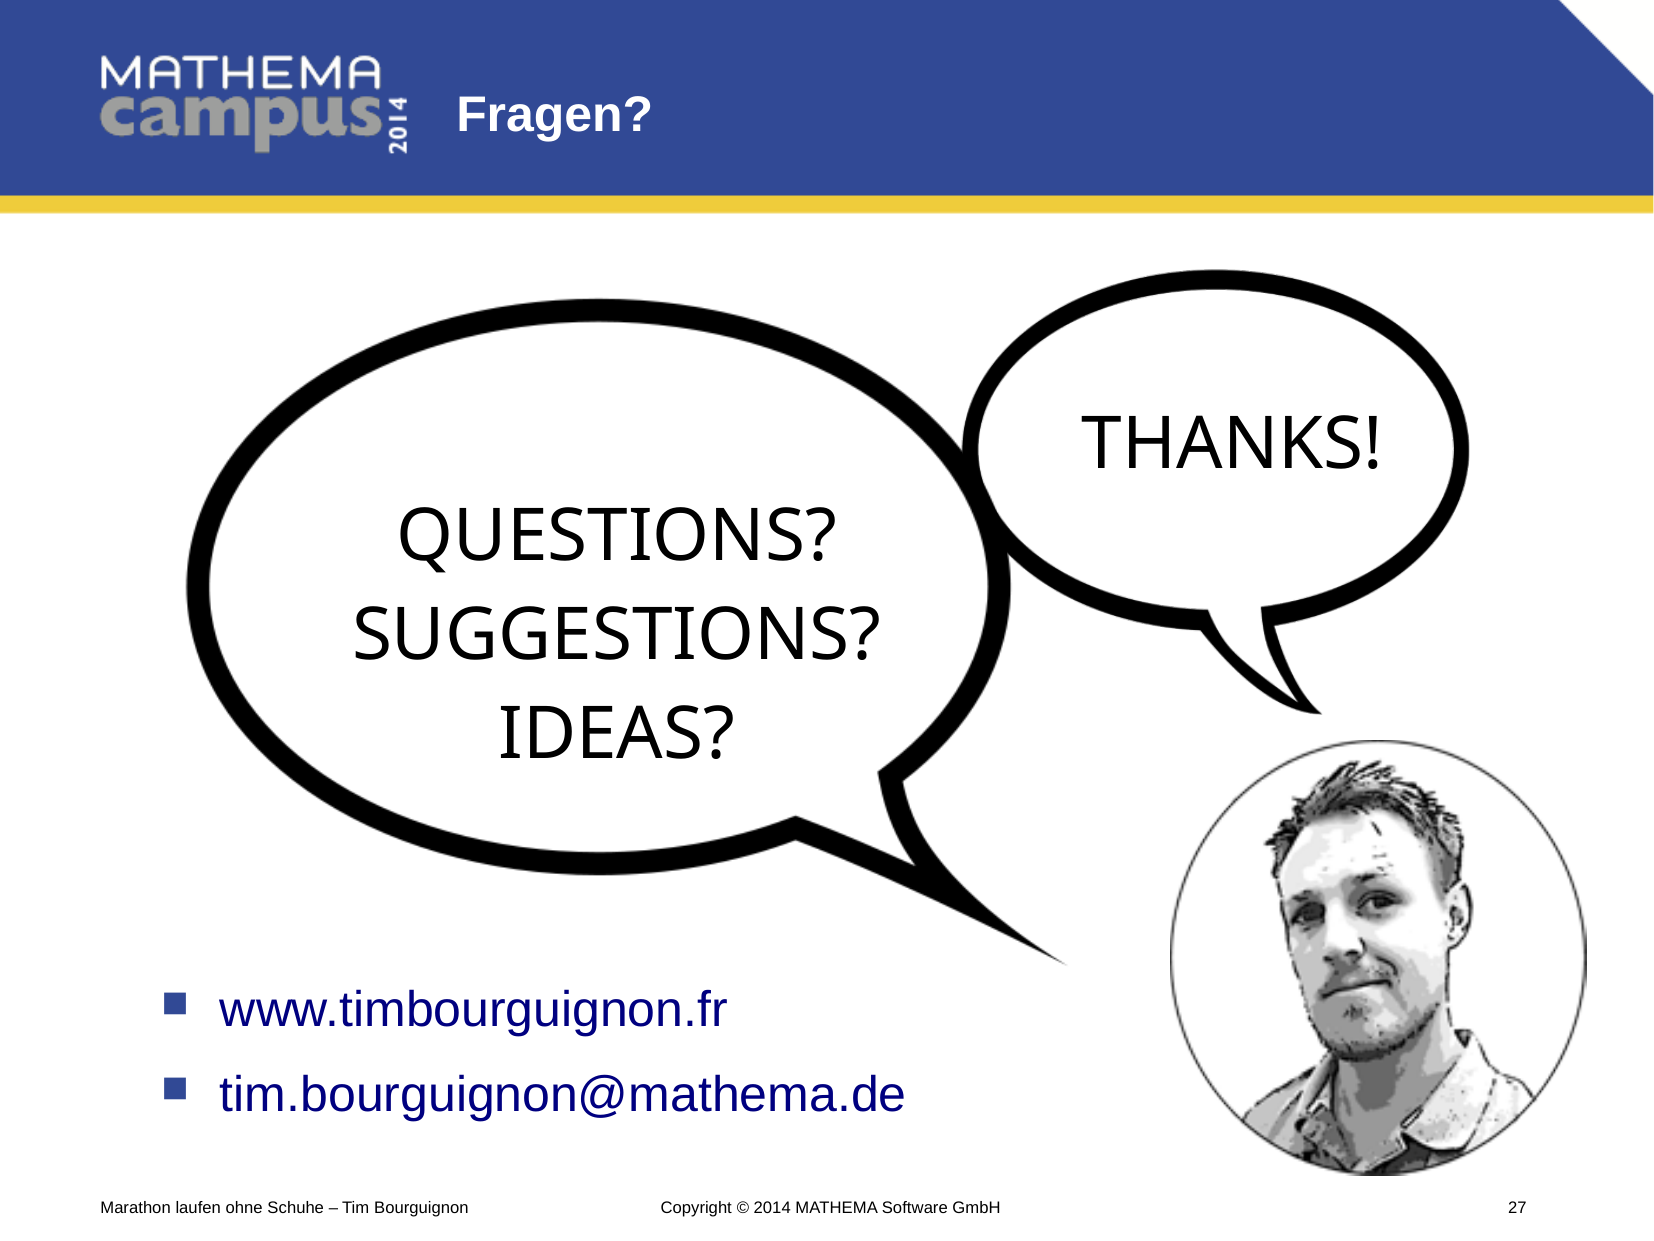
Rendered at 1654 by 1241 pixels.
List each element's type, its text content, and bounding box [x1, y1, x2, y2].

title Fragen? [456, 68, 1528, 160]
picture [1170, 740, 1587, 1176]
picture [166, 250, 1486, 983]
subtitle www.timbourguignon.fr tim.bourguignon@mathema.de [101, 226, 1528, 1208]
picture [0, 0, 1654, 217]
